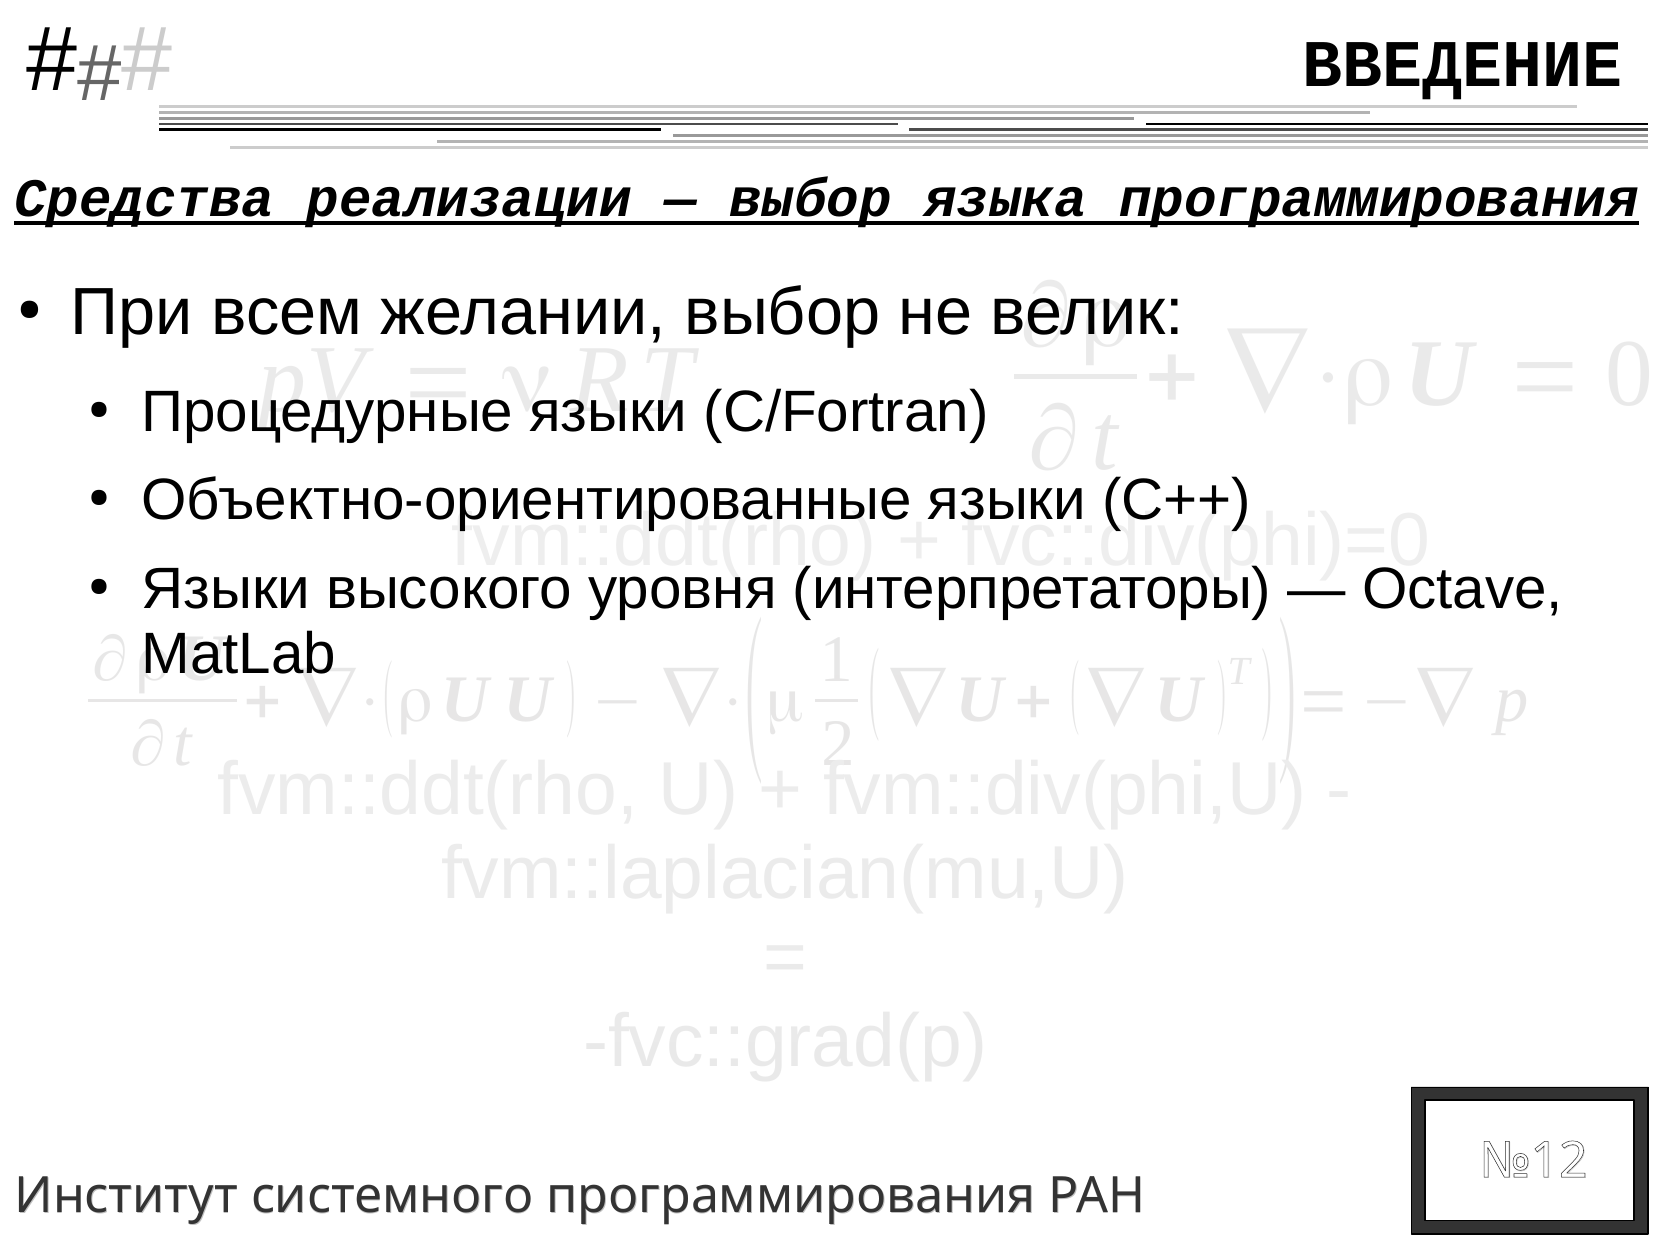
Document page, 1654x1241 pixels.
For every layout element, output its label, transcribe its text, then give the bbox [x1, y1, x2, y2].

list При всем желании, выбор не велик: Процедурные языки (C/Fortran) Объектно-ориентированные языки (C++) Языки высокого уровня (интерпретаторы) — Octave, MatLab [0, 274, 1654, 1093]
title Средства реализации — выбор языка программирования [0, 147, 1654, 257]
